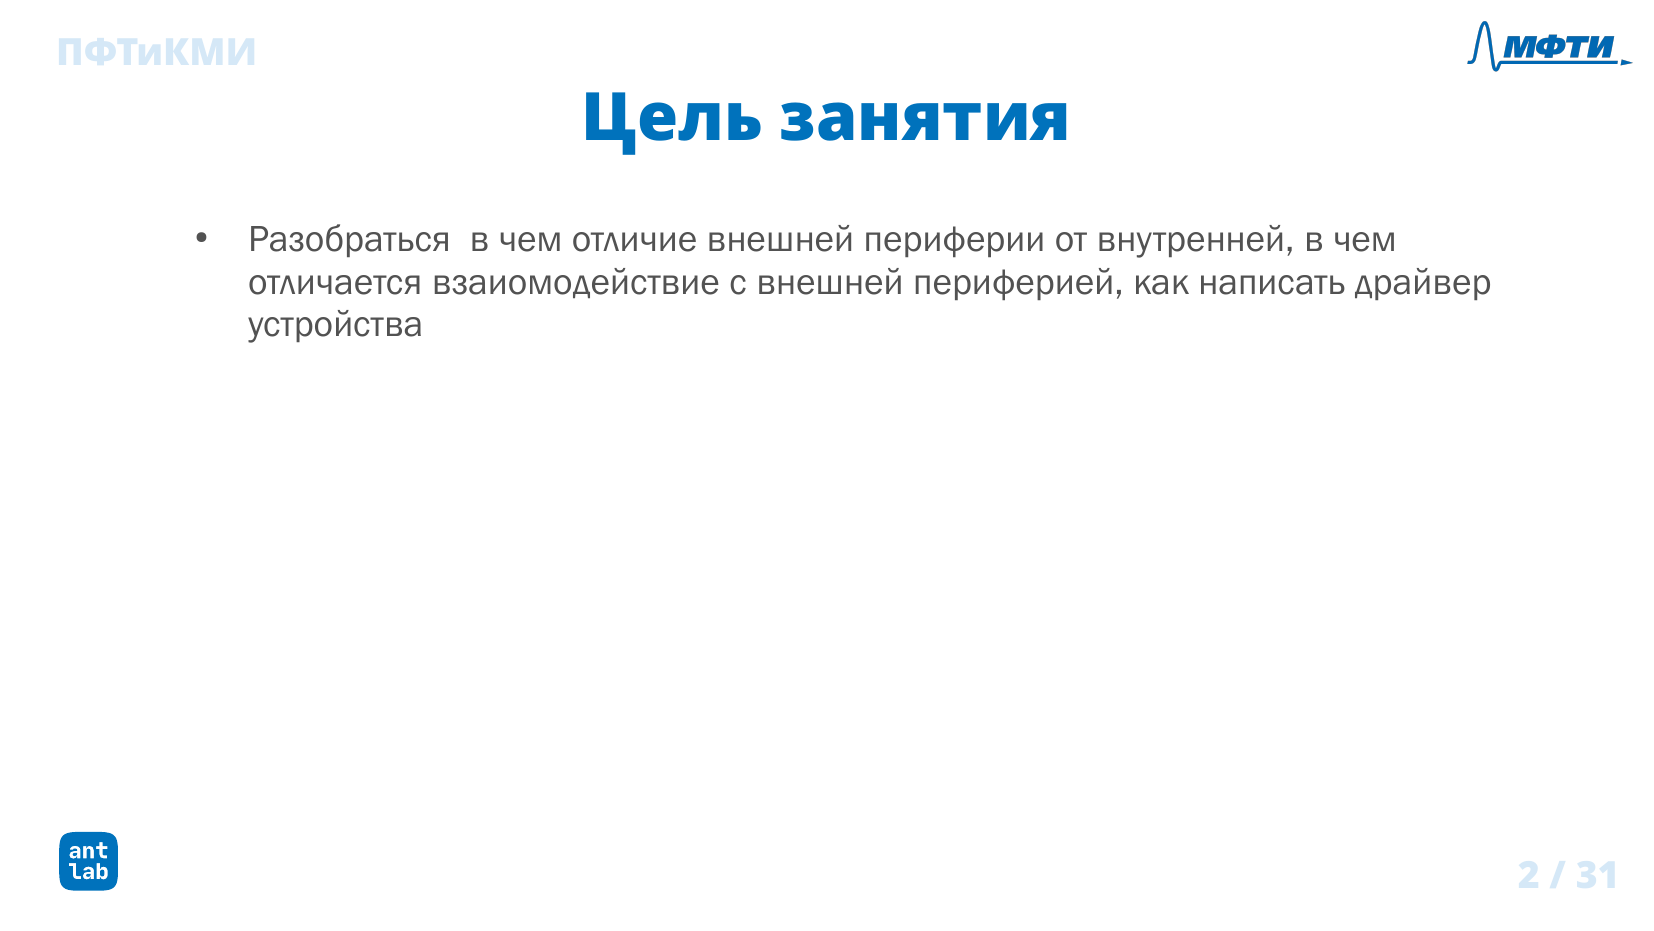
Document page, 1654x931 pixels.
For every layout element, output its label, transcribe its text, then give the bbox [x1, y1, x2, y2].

list Разобраться в чем отличие внешней периферии от внутренней, в чем отличается взаиомодействие с внешней периферией, как написать драйвер устройства [177, 217, 1571, 758]
title Цель занятия [82, 37, 1571, 193]
picture [1446, 0, 1654, 93]
